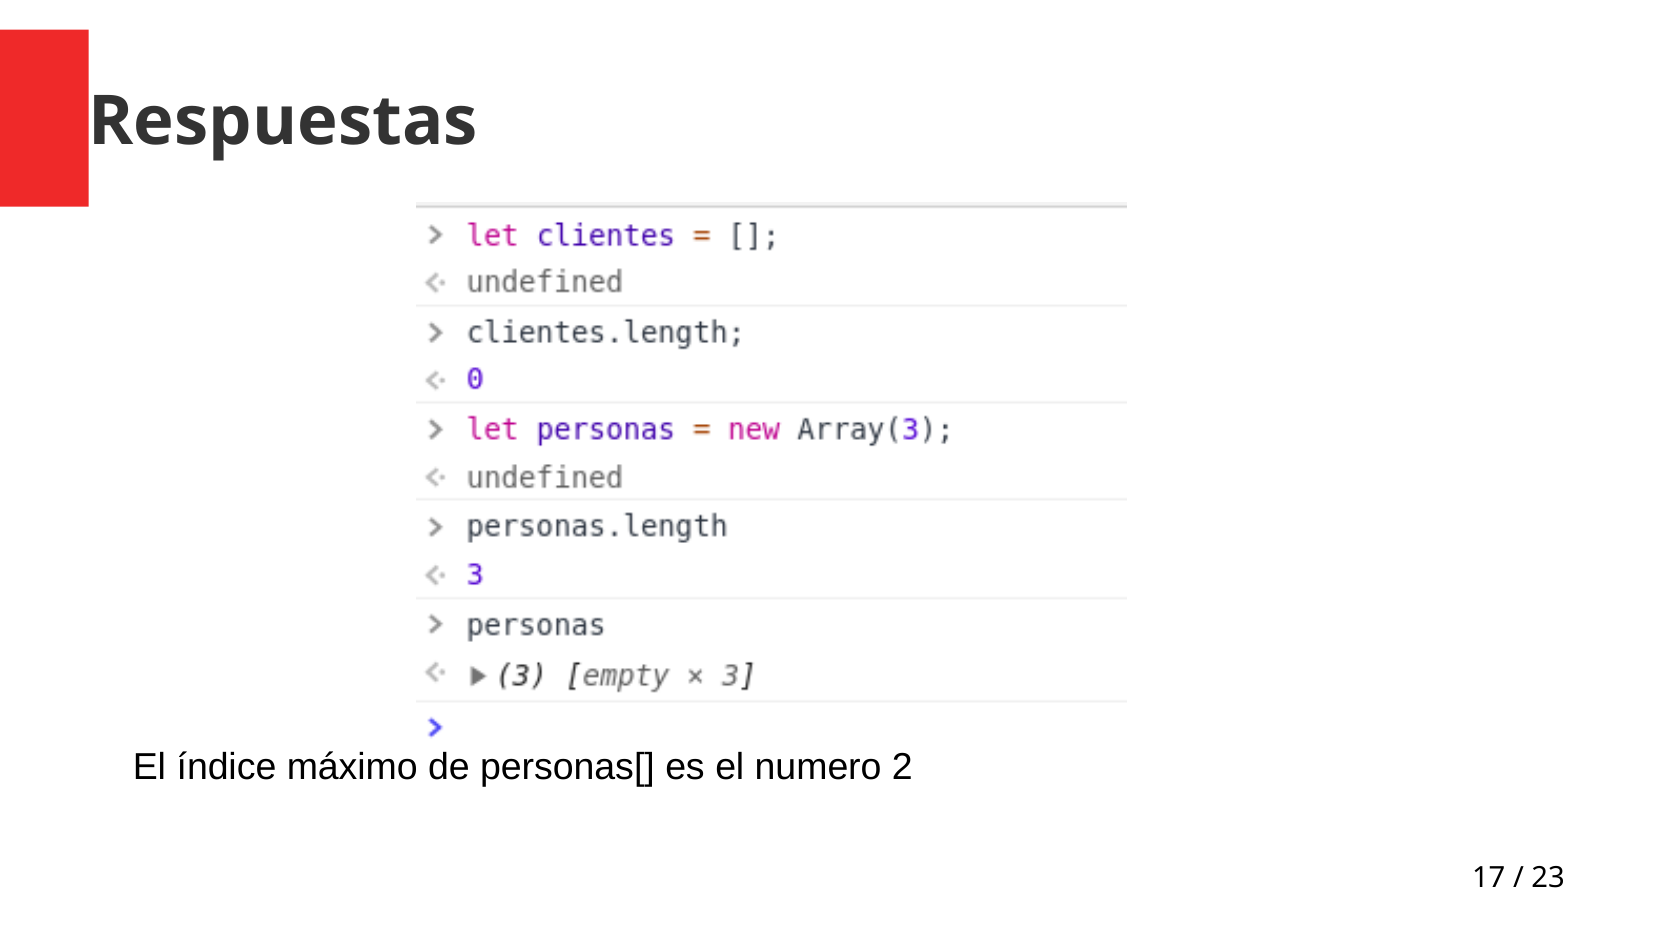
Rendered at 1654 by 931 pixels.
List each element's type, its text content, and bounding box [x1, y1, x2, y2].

title Respuestas [88, 29, 1565, 207]
picture [416, 202, 1127, 764]
text_box El índice máximo de personas[] es el numero 2 [118, 738, 1123, 796]
